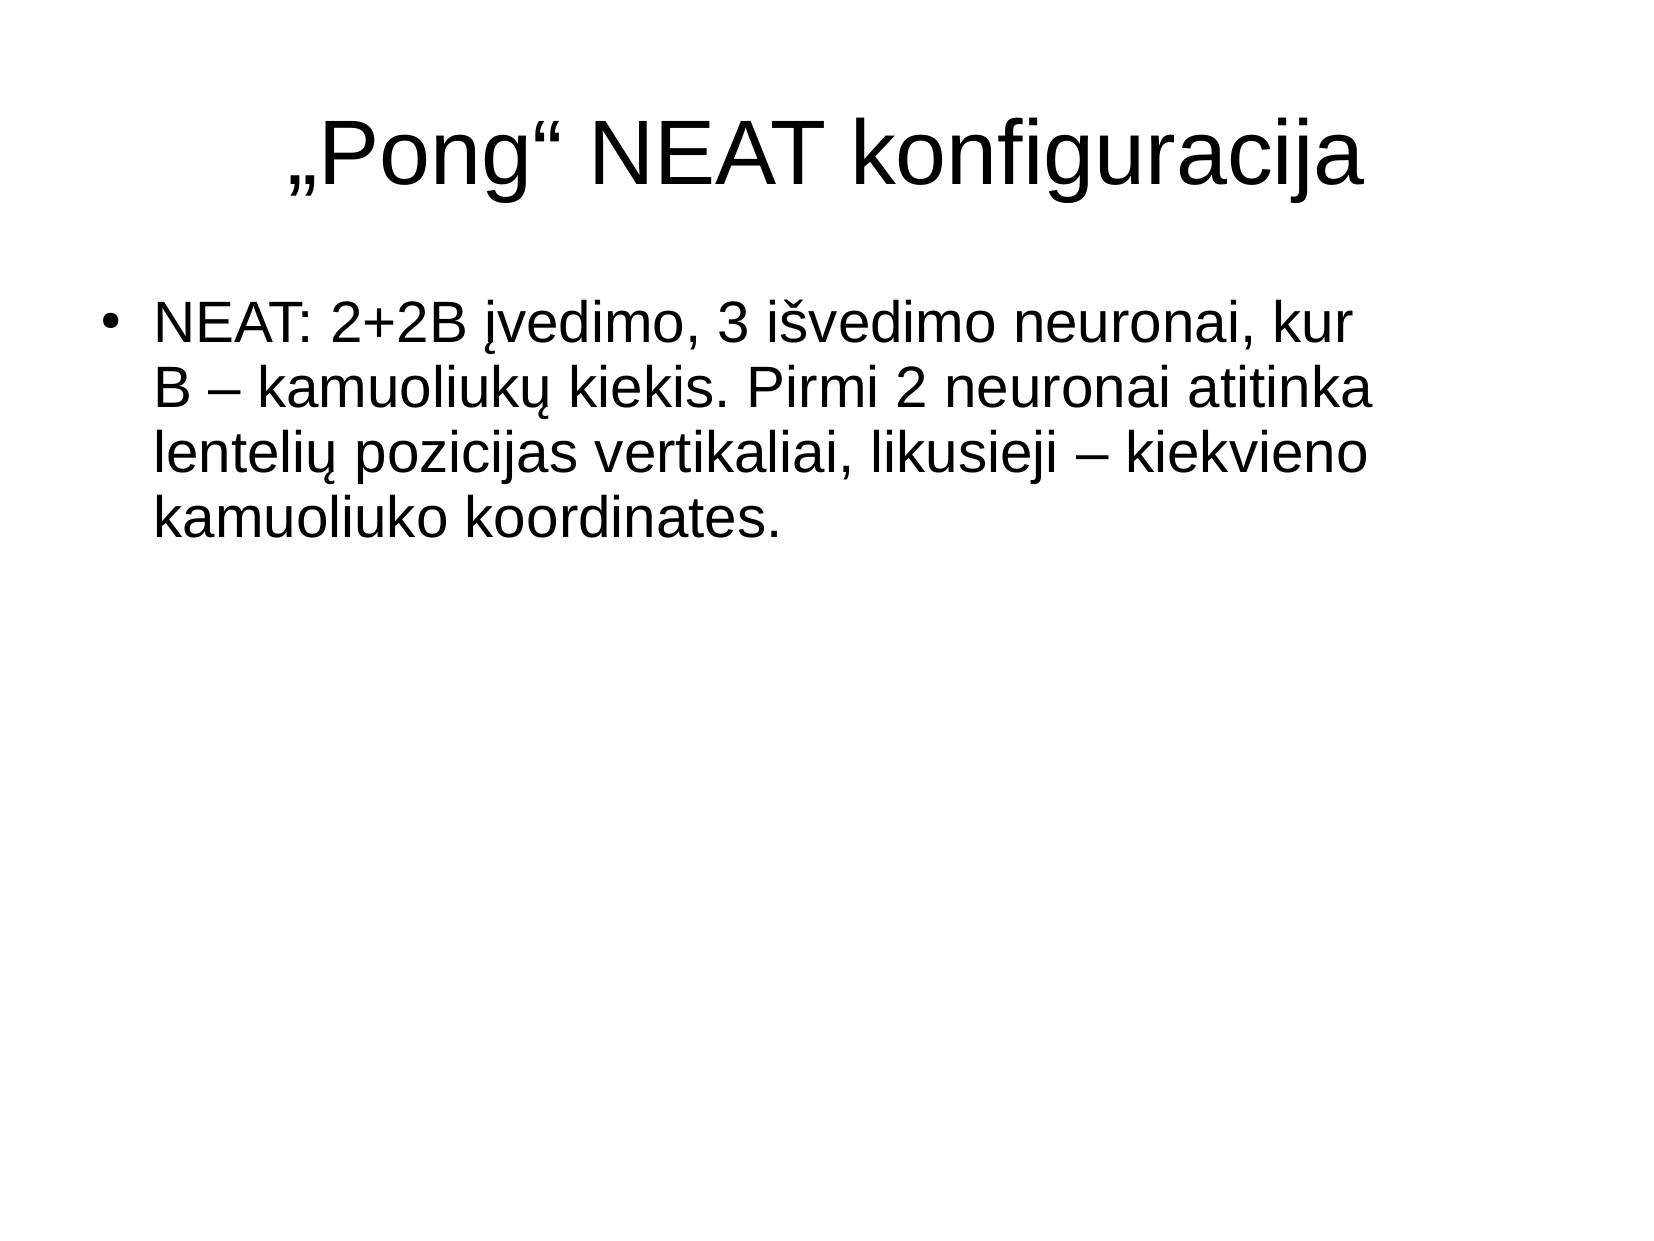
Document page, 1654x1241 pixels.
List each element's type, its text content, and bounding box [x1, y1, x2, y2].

list NEAT: 2+2B įvedimo, 3 išvedimo neuronai, kur B – kamuoliukų kiekis. Pirmi 2 neuronai atitinka lentelių pozicijas vertikaliai, likusieji – kiekvieno kamuoliuko koordinates. [82, 290, 1571, 1010]
title „Pong“ NEAT konfiguracija [82, 49, 1571, 257]
